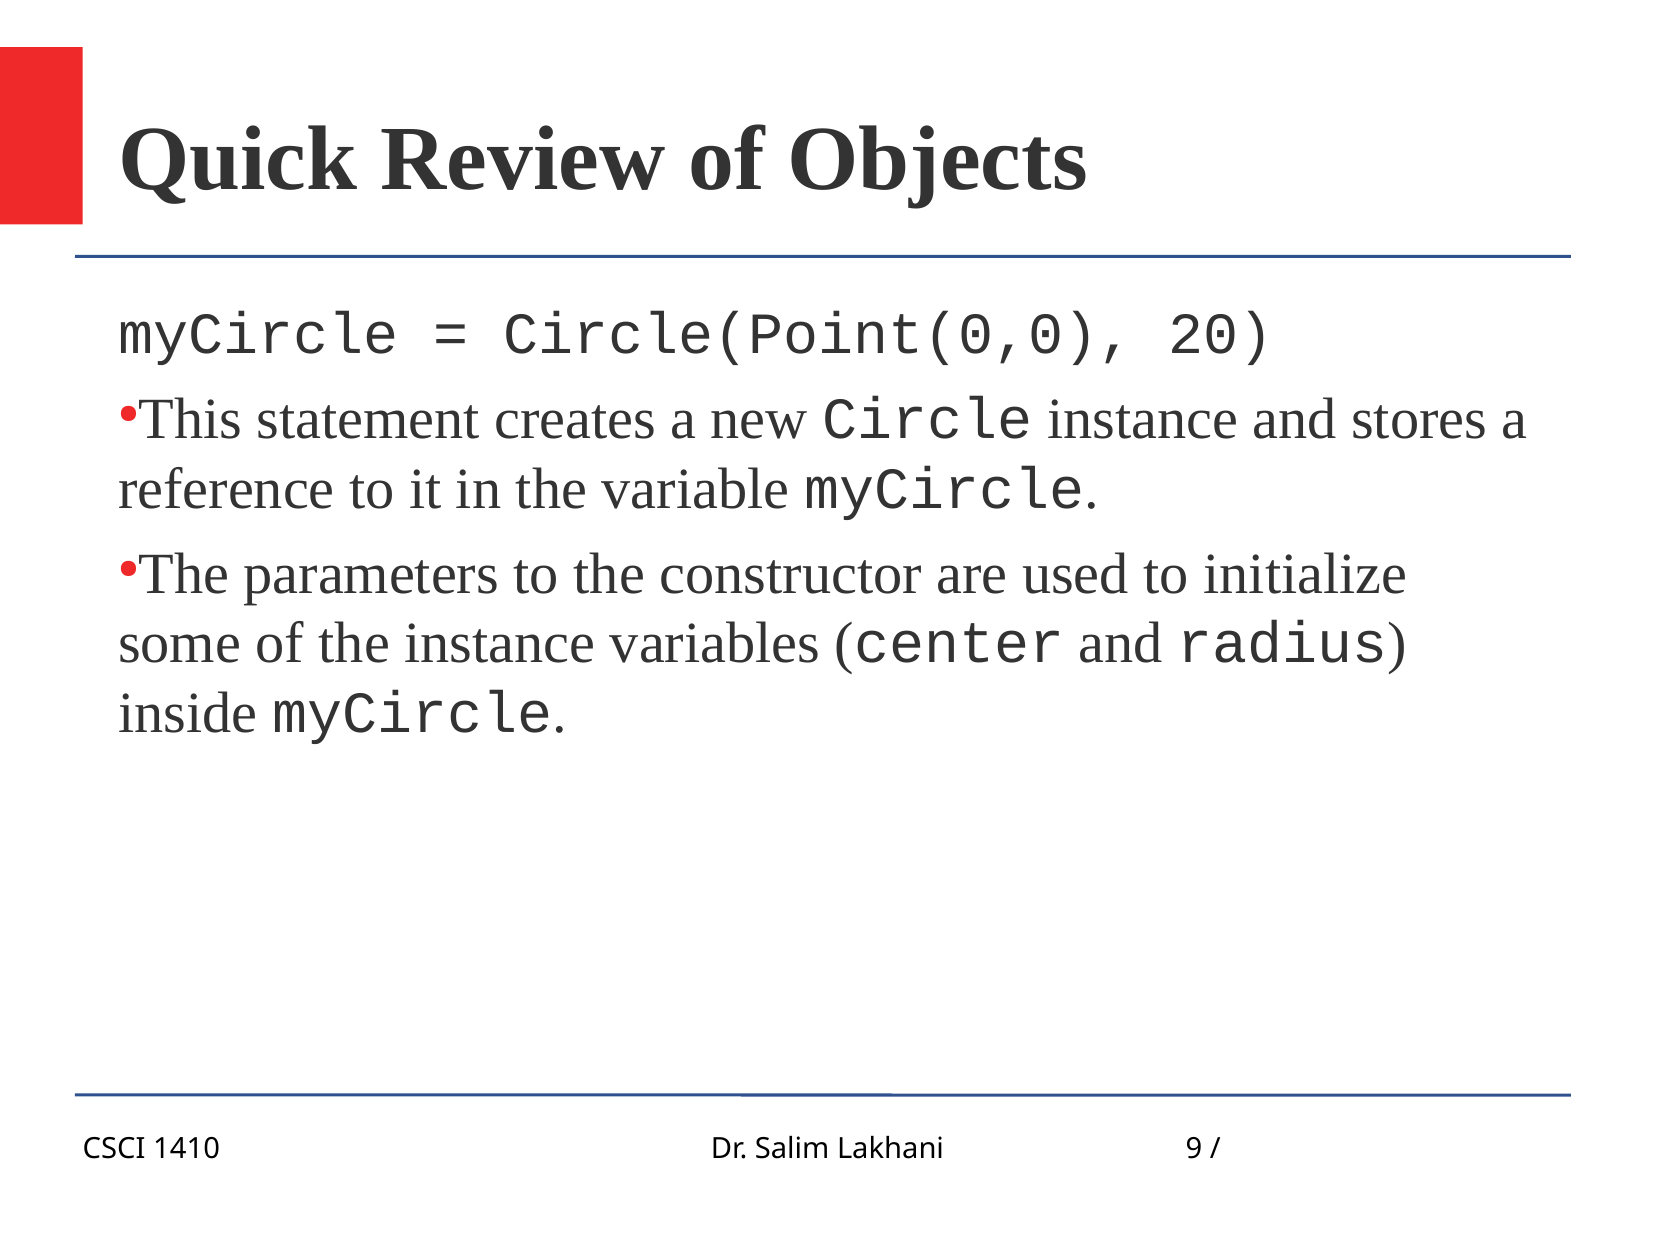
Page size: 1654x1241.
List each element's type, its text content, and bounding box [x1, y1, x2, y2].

text_box Dr. Salim Lakhani [565, 1129, 1090, 1216]
title Quick Review of Objects [118, 49, 1571, 257]
text_box / [1185, 1129, 1571, 1216]
list myCircle = Circle(Point(0,0), 20) This statement creates a new Circle instance and stores a reference to it in the variable myCircle. The parameters to the constructor are used to initialize some of the instance variables (center and radius) inside myCircle. [118, 295, 1536, 1080]
text_box CSCI 1410 [82, 1129, 468, 1216]
